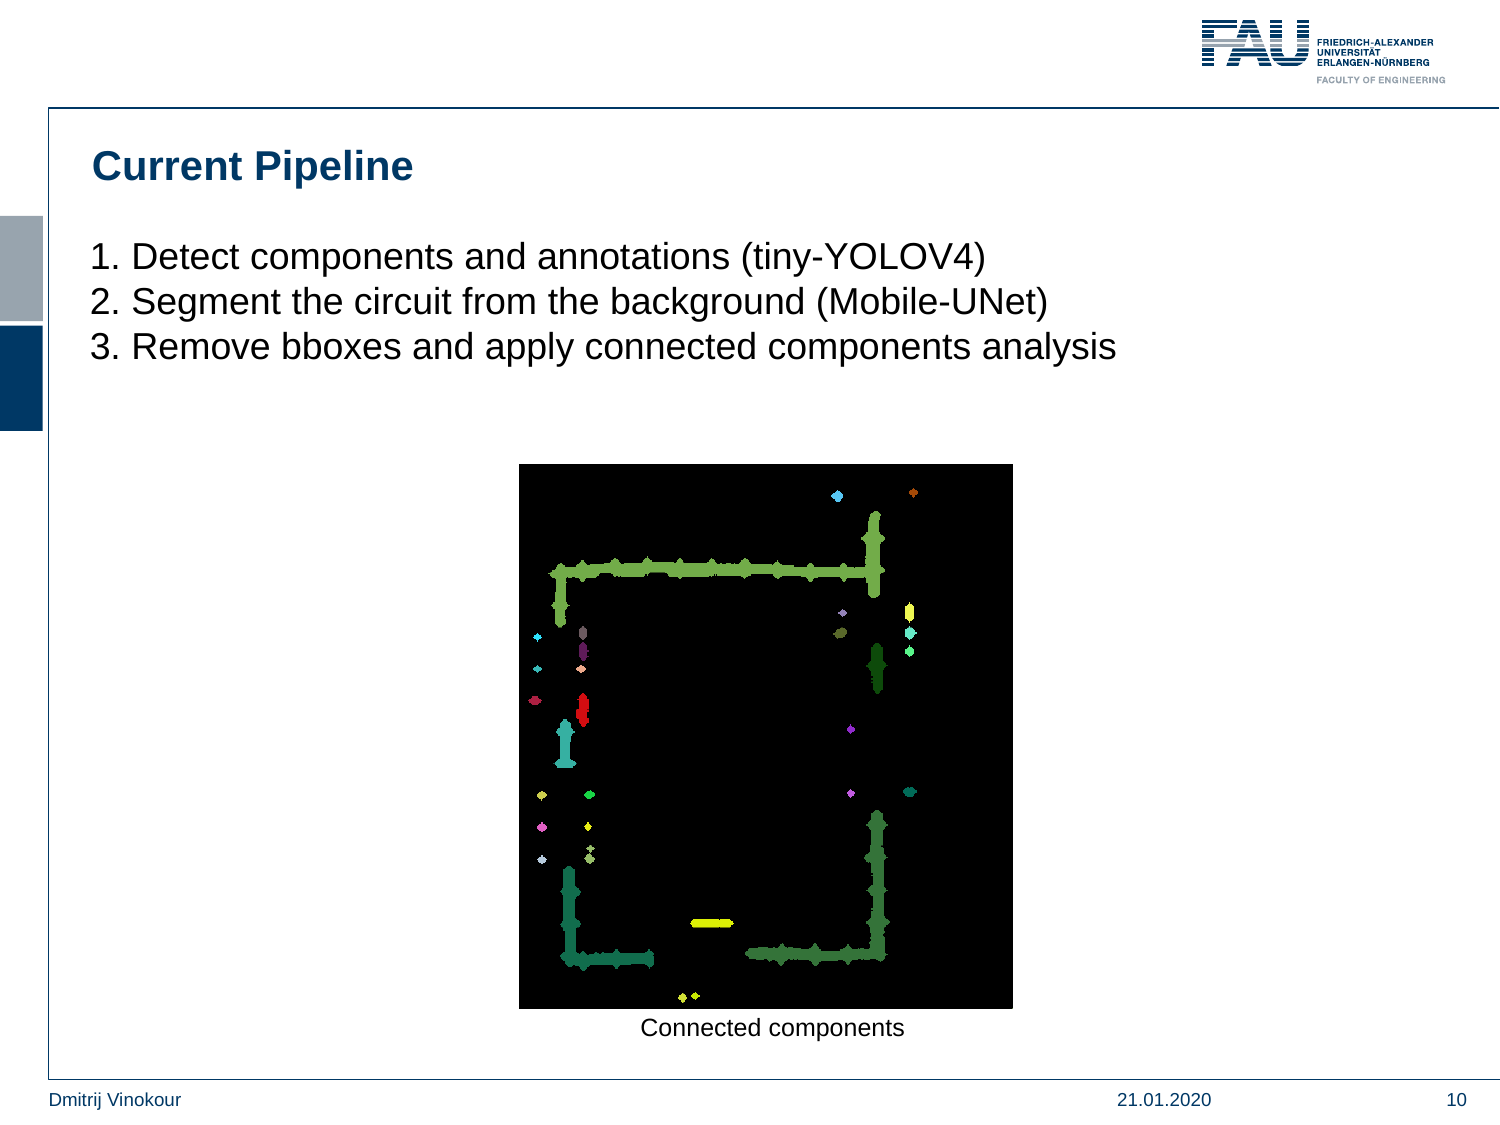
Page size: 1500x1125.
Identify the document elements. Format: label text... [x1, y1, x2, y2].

text_box 1. Detect components and annotations (tiny-YOLOV4) 2. Segment the circuit from the background (Mobile-UNet) 3. Remove bboxes and apply connected components analysis [74, 224, 1460, 408]
text_box Connected components [625, 1006, 921, 1050]
picture [519, 464, 1013, 1009]
text_box <number> [1349, 1087, 1468, 1119]
text_box Current Pipeline [91, 139, 1460, 224]
text_box Dmitrij Vinokour [48, 1087, 1053, 1119]
text_box 21.01.2020 [1117, 1087, 1294, 1119]
